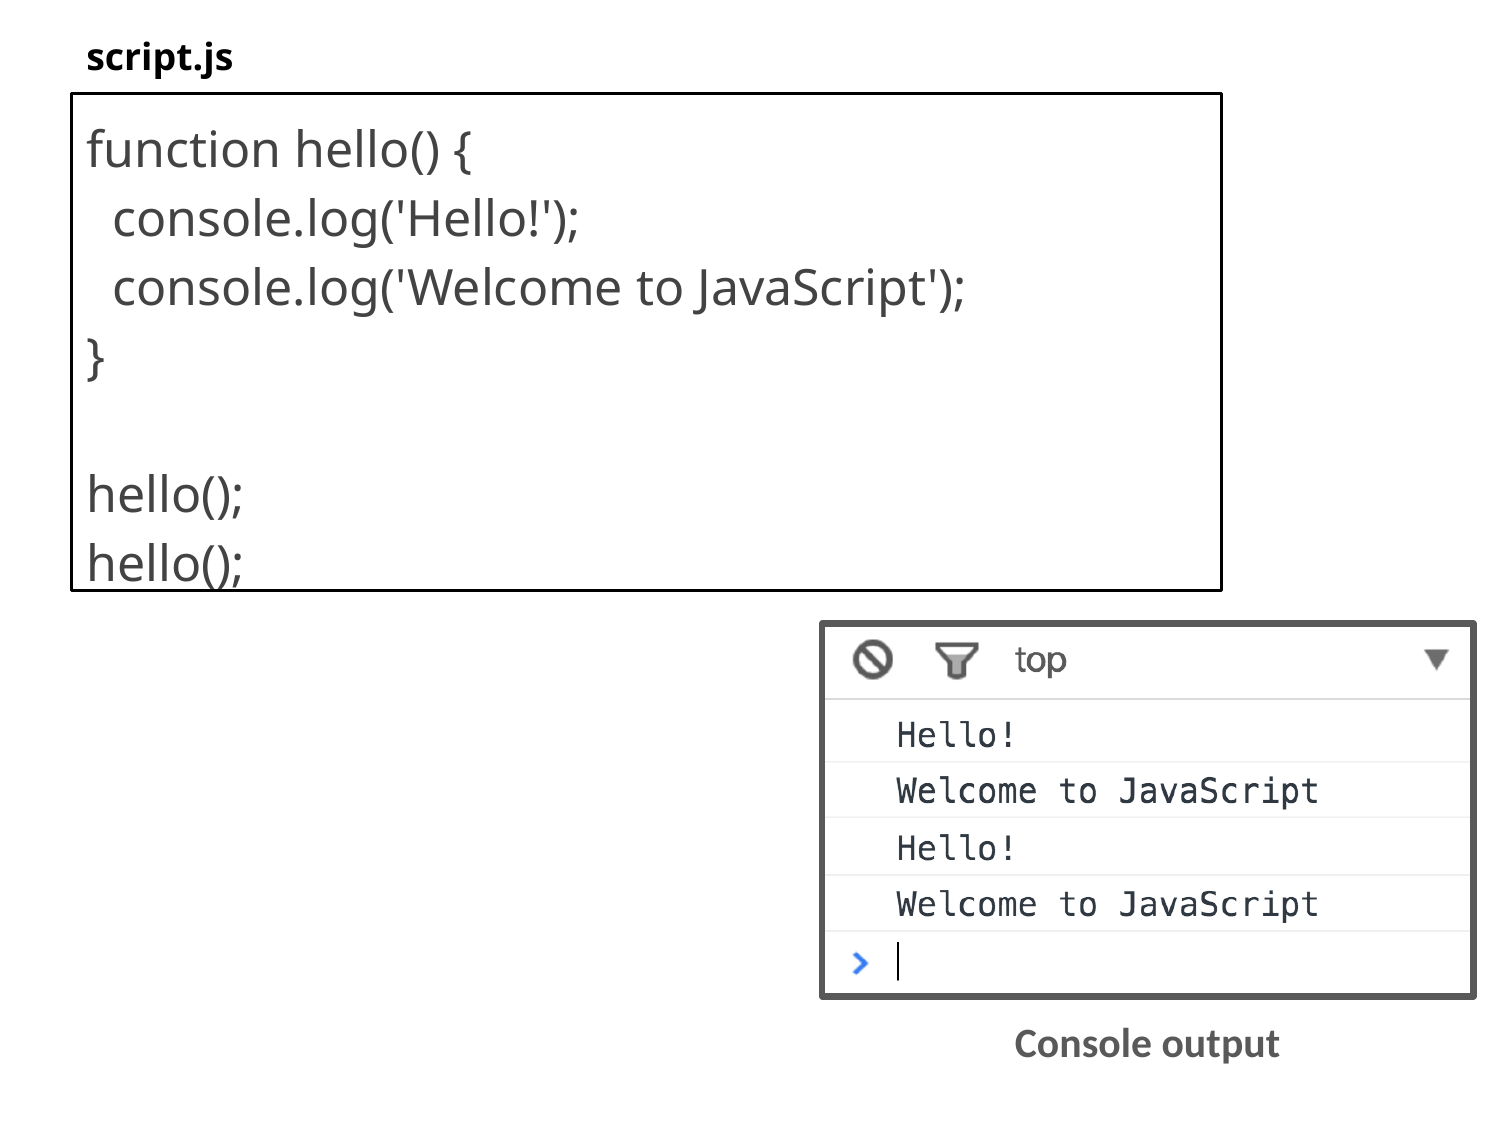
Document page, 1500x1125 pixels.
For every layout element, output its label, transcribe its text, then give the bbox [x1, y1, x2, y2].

list Console output [825, 993, 1471, 1125]
text_box script.js [71, 21, 250, 94]
text_box function hello() { console.log('Hello!'); console.log('Welcome to JavaScript'); } hello(); hello(); [71, 93, 1222, 591]
picture [825, 626, 1471, 993]
